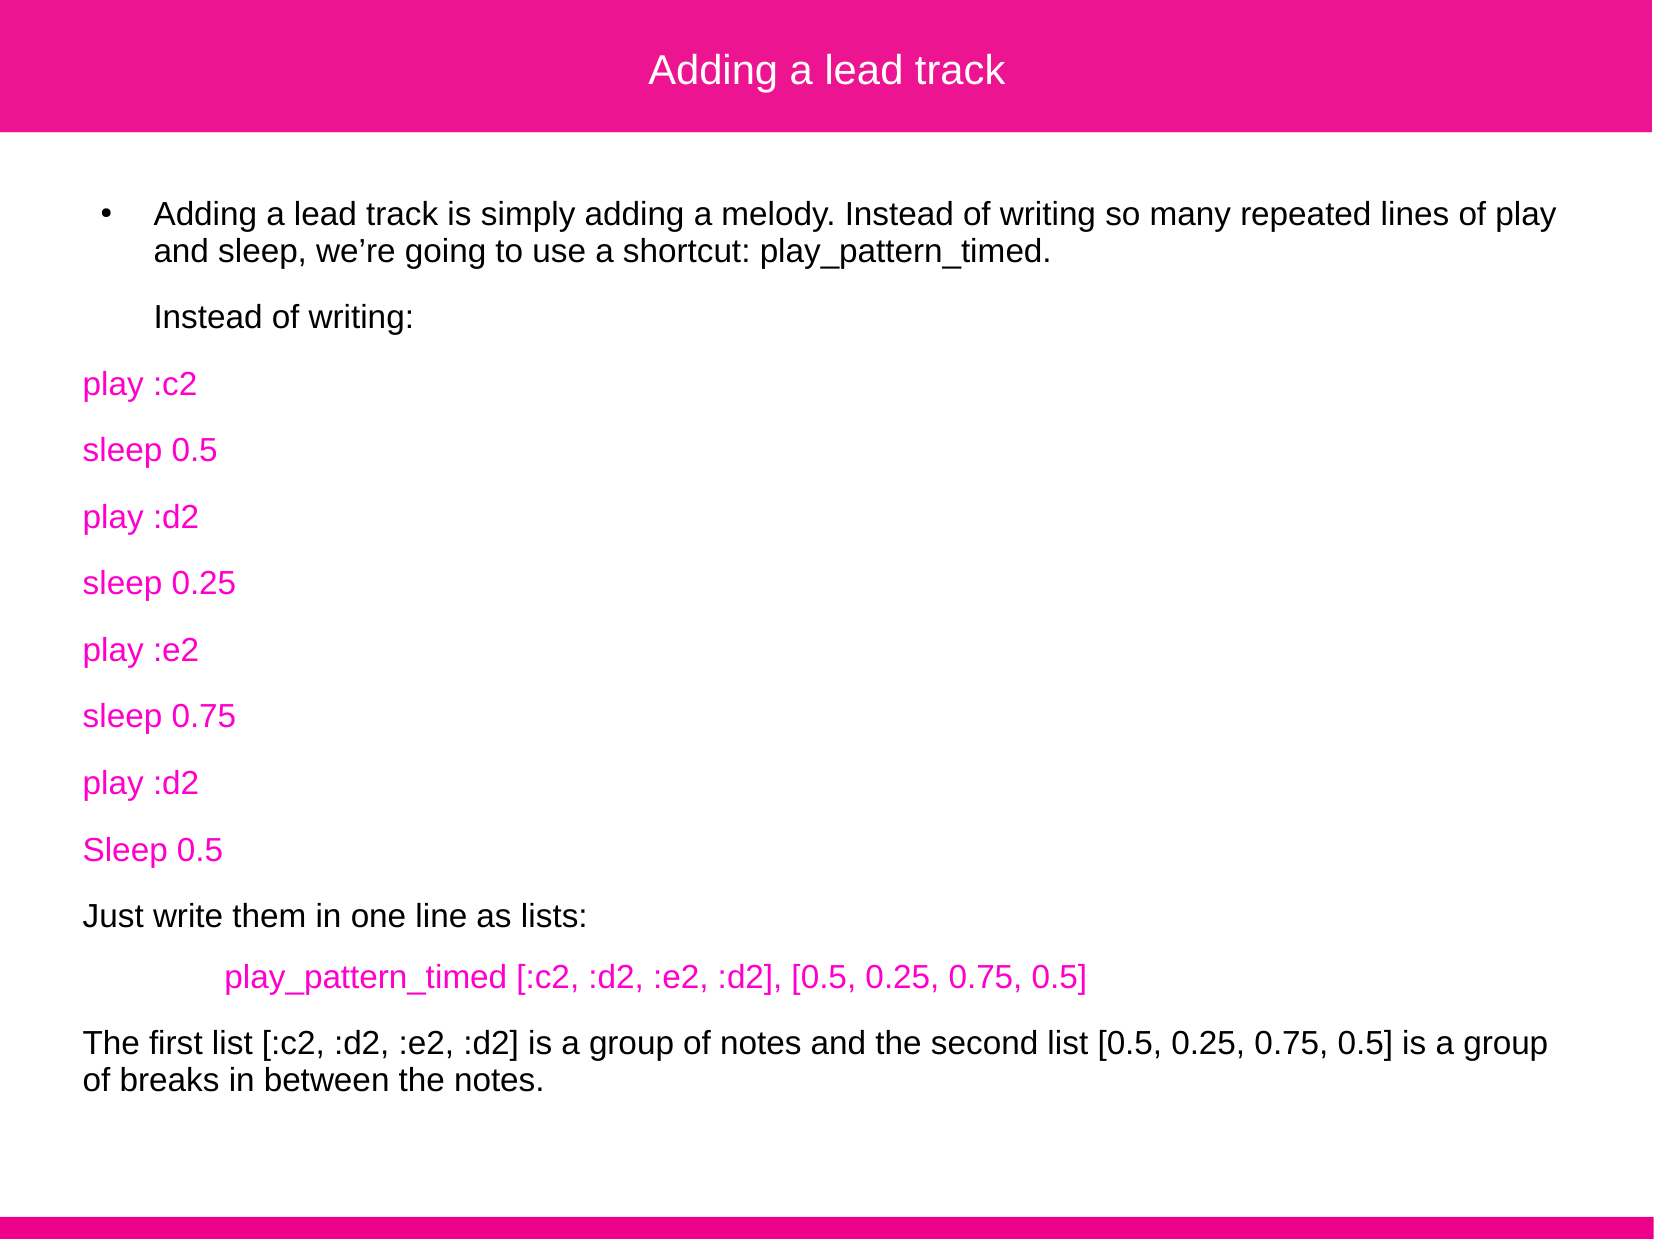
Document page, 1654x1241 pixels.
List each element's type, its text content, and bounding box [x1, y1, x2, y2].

picture [0, 0, 1654, 1241]
title Adding a lead track [82, 46, 1572, 94]
list Adding a lead track is simply adding a melody. Instead of writing so many repeated lines of play and sleep, we’re going to use a shortcut: play_pattern_timed. Instead of writing: play :c2 sleep 0.5 play :d2 sleep 0.25 play :e2 sleep 0.75 play :d2 Sleep 0.5 Just write them in one line as lists: play_pattern_timed [:c2, :d2, :e2, :d2], [0.5, 0.25, 0.75, 0.5] The first list [:c2, :d2, :e2, :d2] is a group of notes and the second list [0.5, 0.25, 0.75, 0.5] is a group of breaks in between the notes. [82, 195, 1571, 1186]
